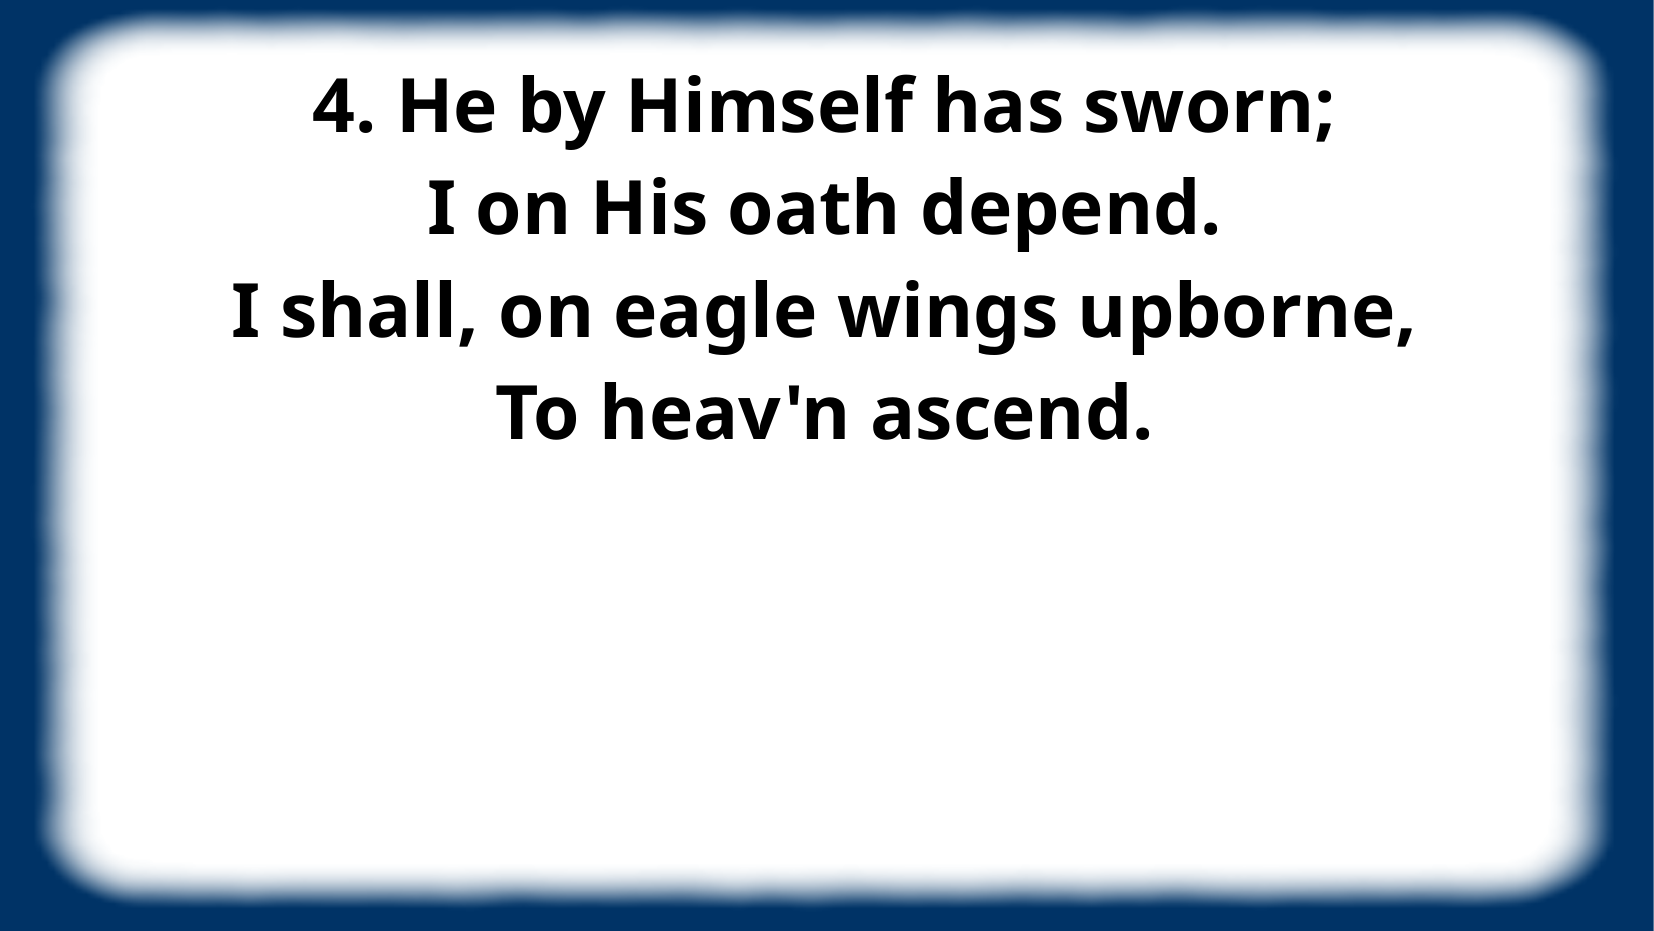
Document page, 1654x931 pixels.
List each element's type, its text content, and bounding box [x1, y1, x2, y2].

picture [0, 0, 1654, 931]
text_box 4. He by Himself has sworn; I on His oath depend. I shall, on eagle wings upborne, To heav'n ascend. [105, 45, 1546, 460]
